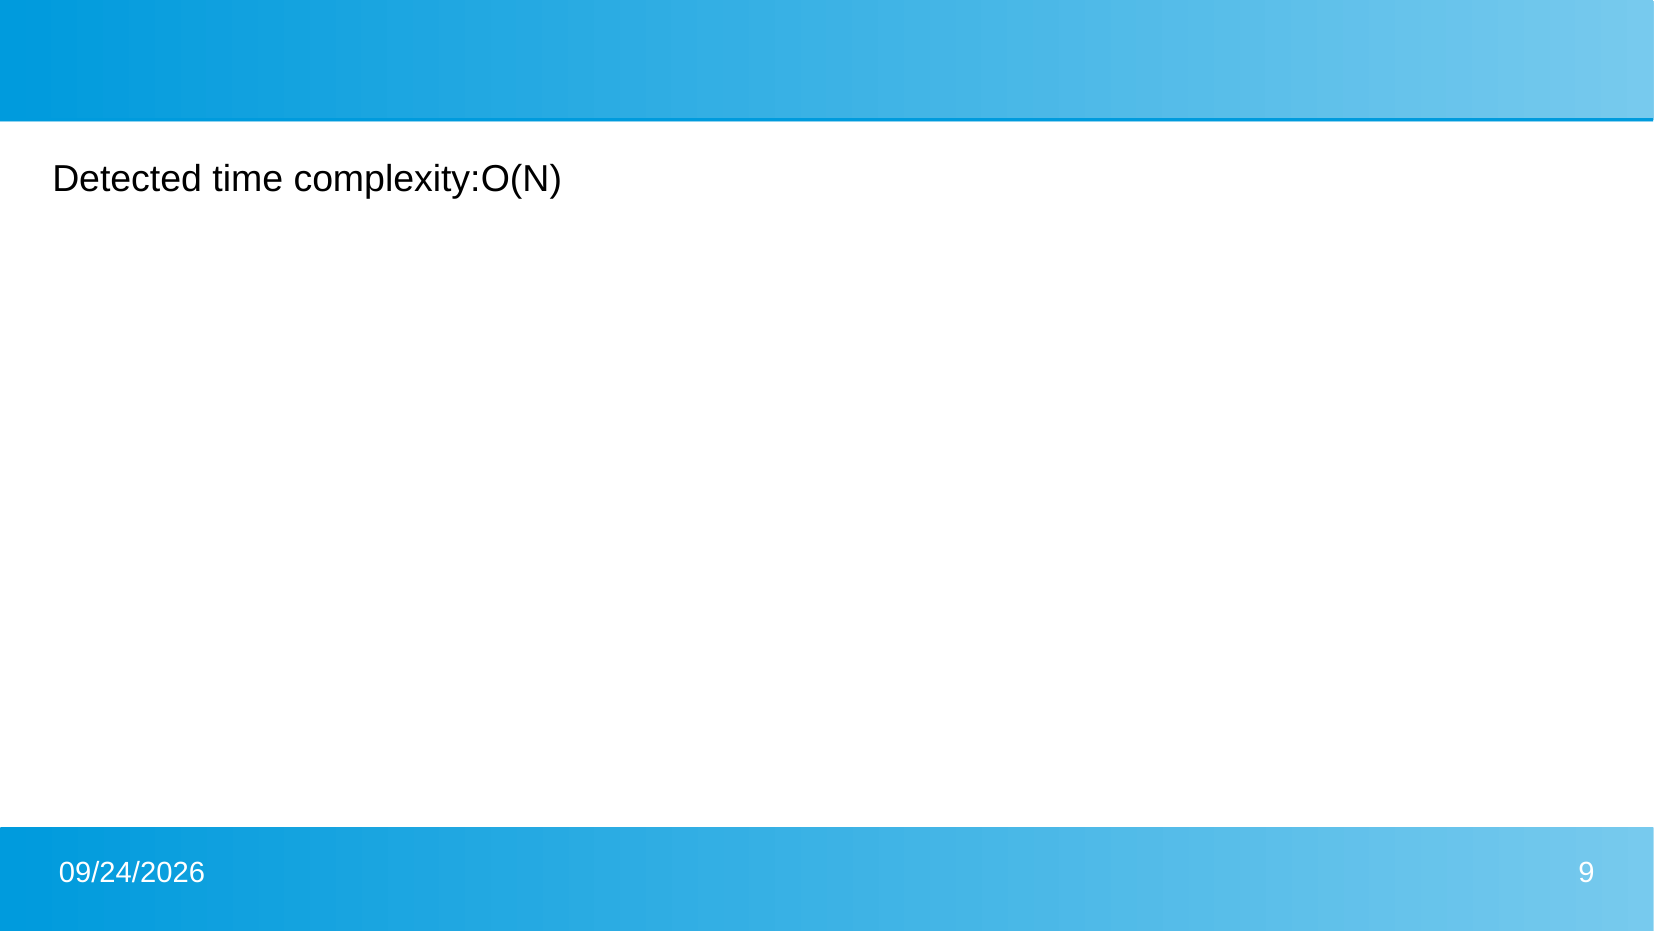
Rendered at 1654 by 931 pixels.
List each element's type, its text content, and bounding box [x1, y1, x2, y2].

text_box Detected time complexity:O(N) [37, 150, 1126, 488]
